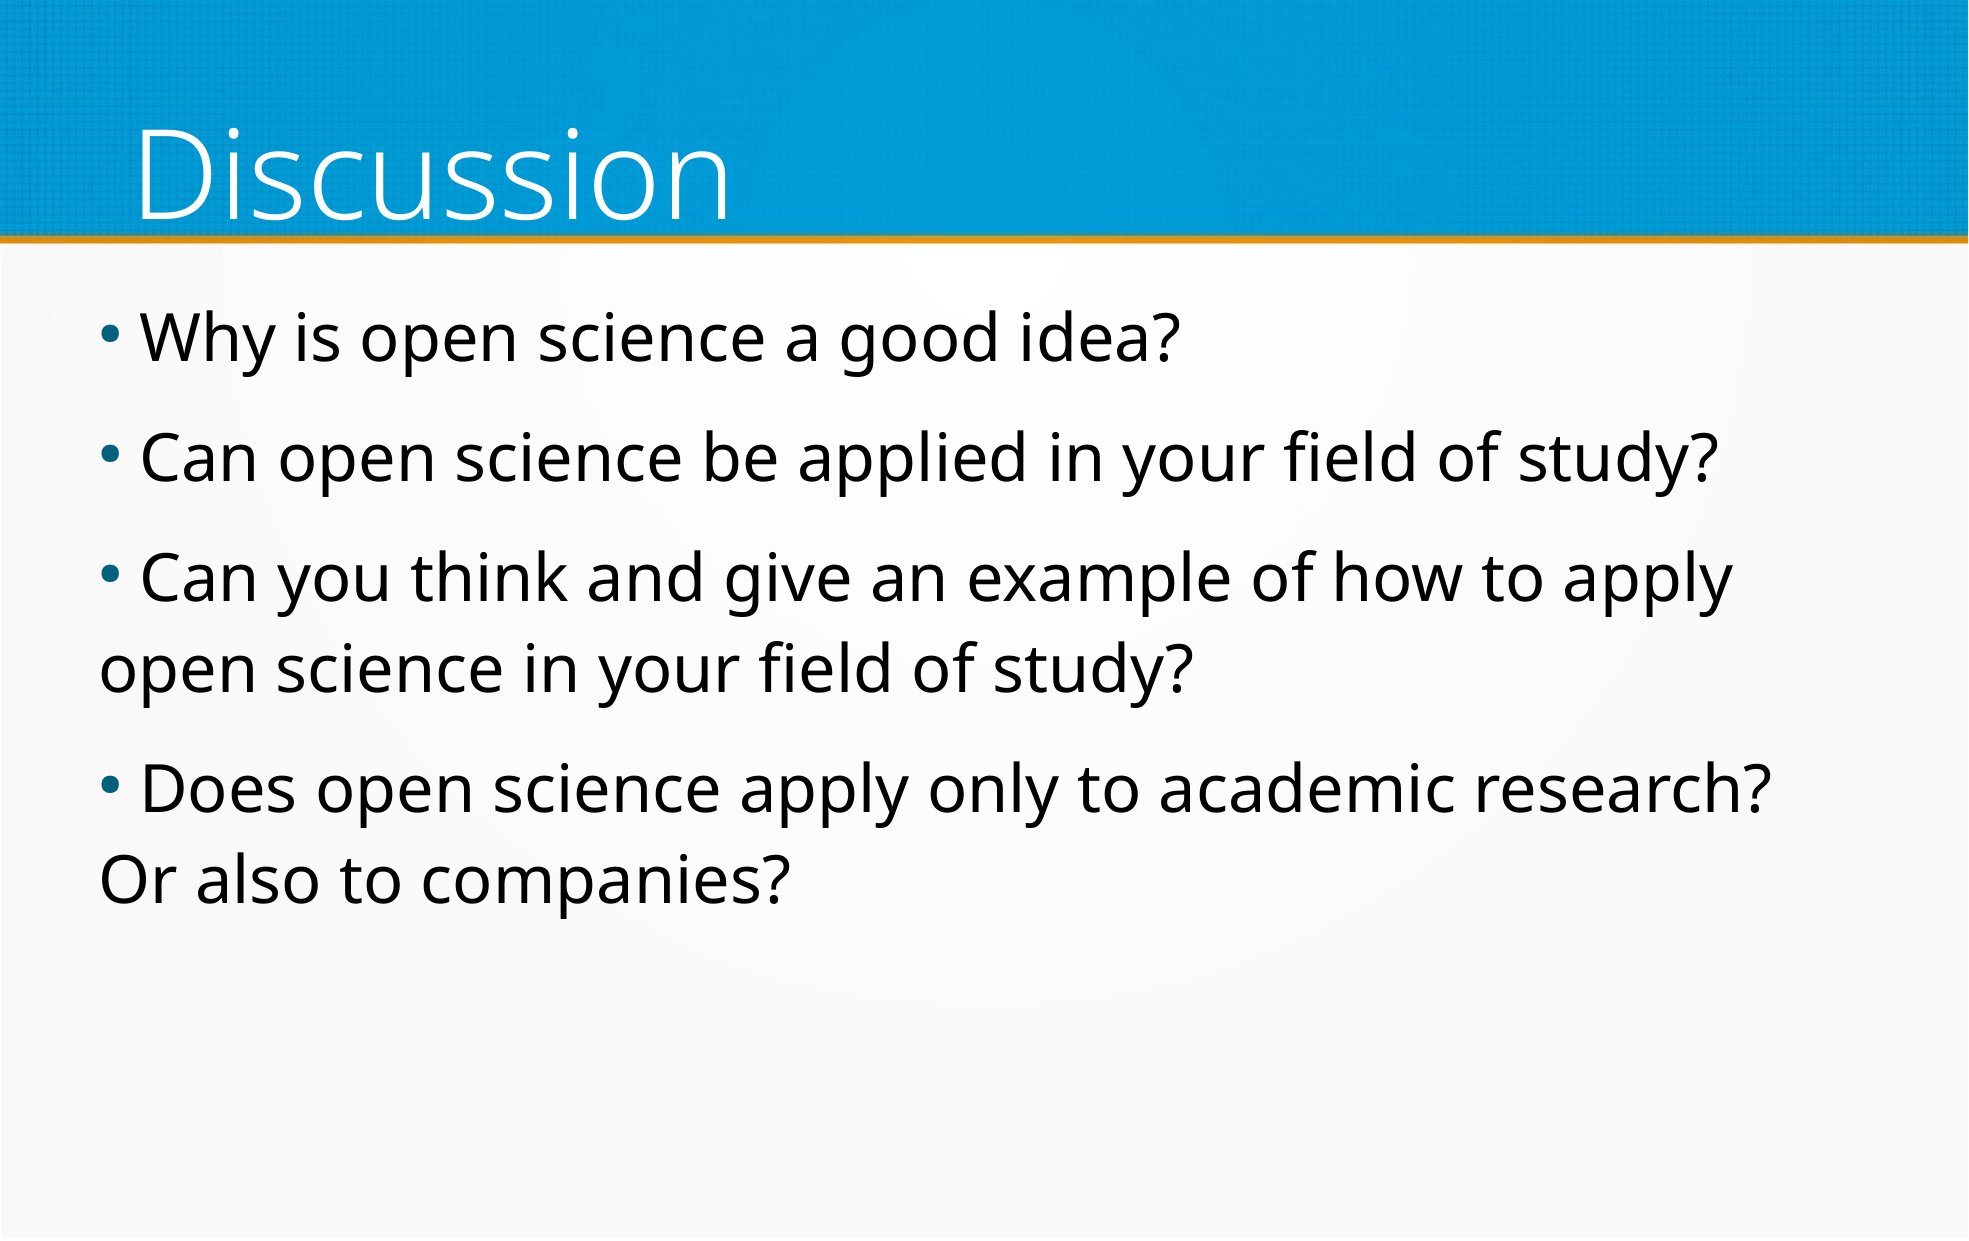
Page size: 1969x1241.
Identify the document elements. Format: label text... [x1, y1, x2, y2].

title Discussion [98, 49, 1870, 257]
picture [0, 233, 1969, 1241]
list Why is open science a good idea? Can open science be applied in your field of study? Can you think and give an example of how to apply open science in your field of study? Does open science apply only to academic research? Or also to companies? [98, 290, 1870, 1156]
